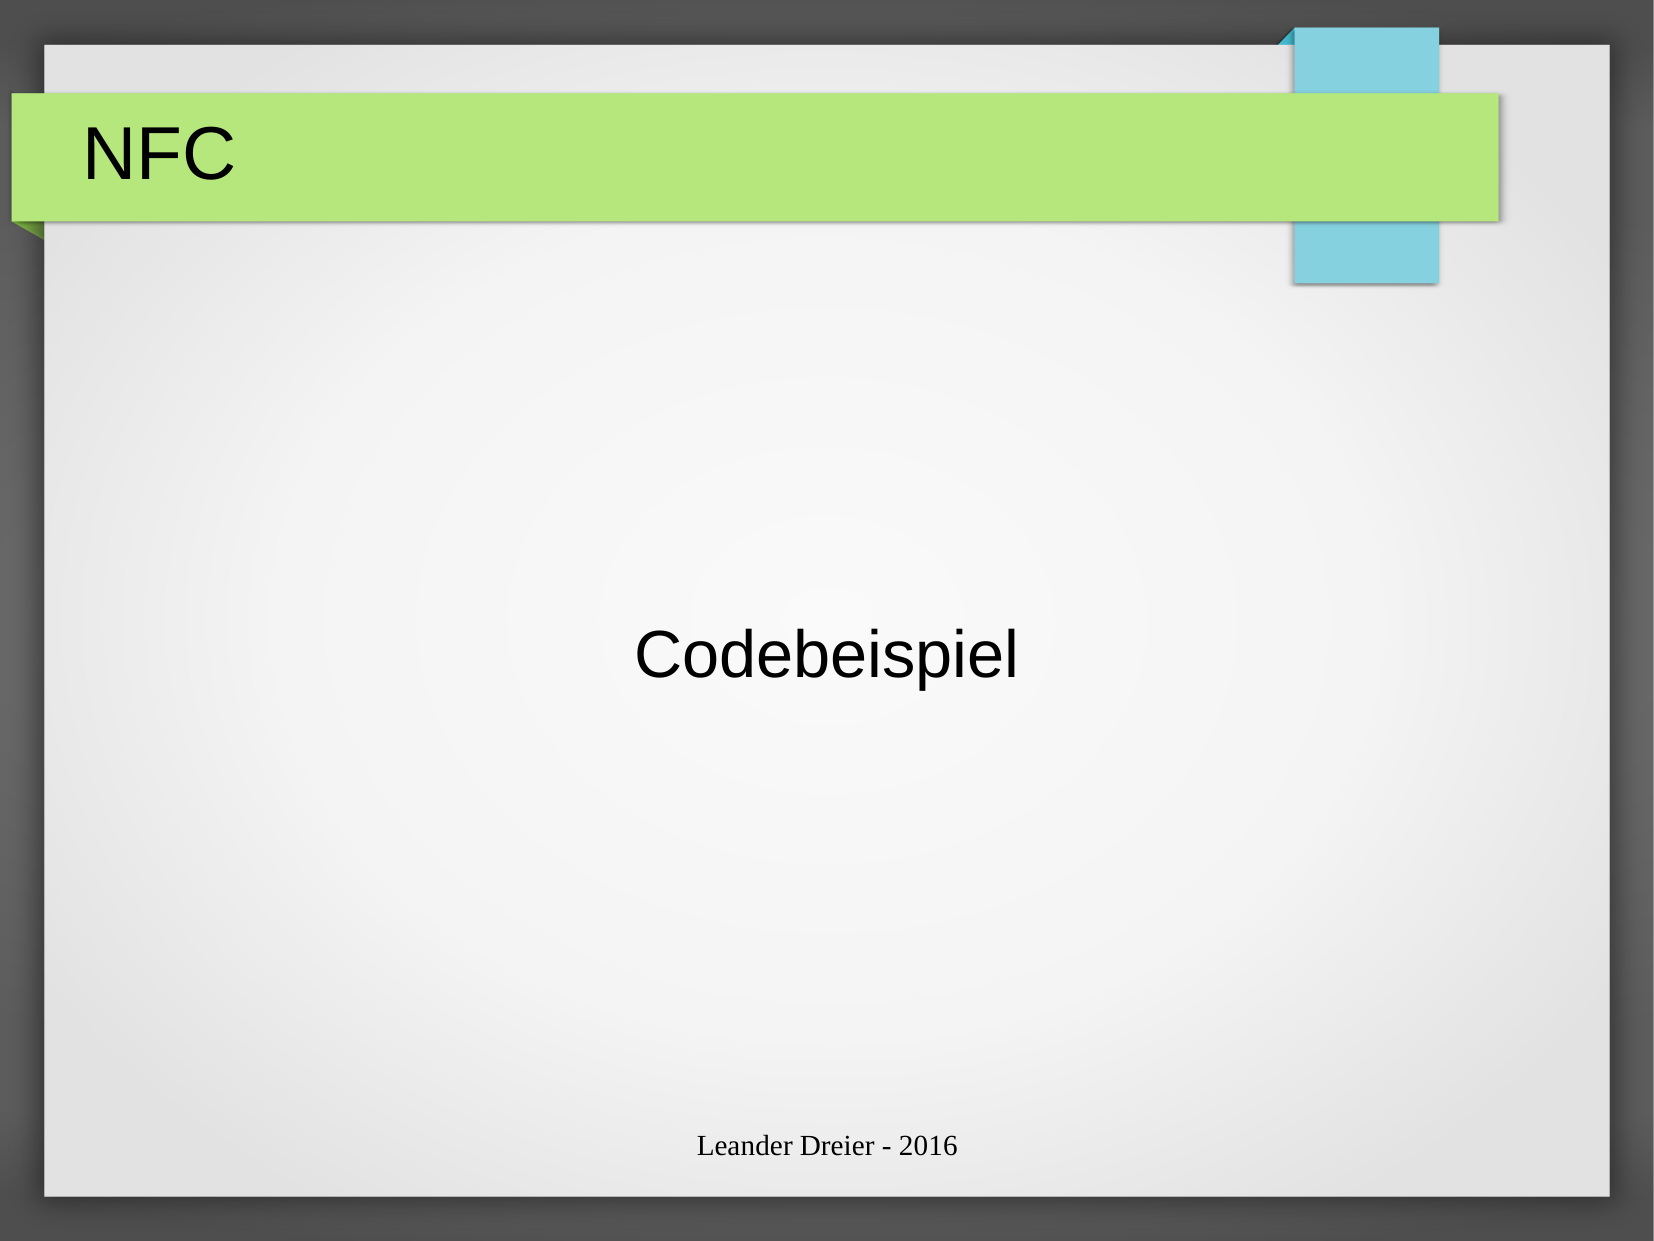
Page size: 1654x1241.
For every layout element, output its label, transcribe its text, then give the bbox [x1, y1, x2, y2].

subtitle Codebeispiel [82, 295, 1571, 1015]
picture [0, 0, 1654, 1241]
title NFC [82, 94, 1264, 213]
